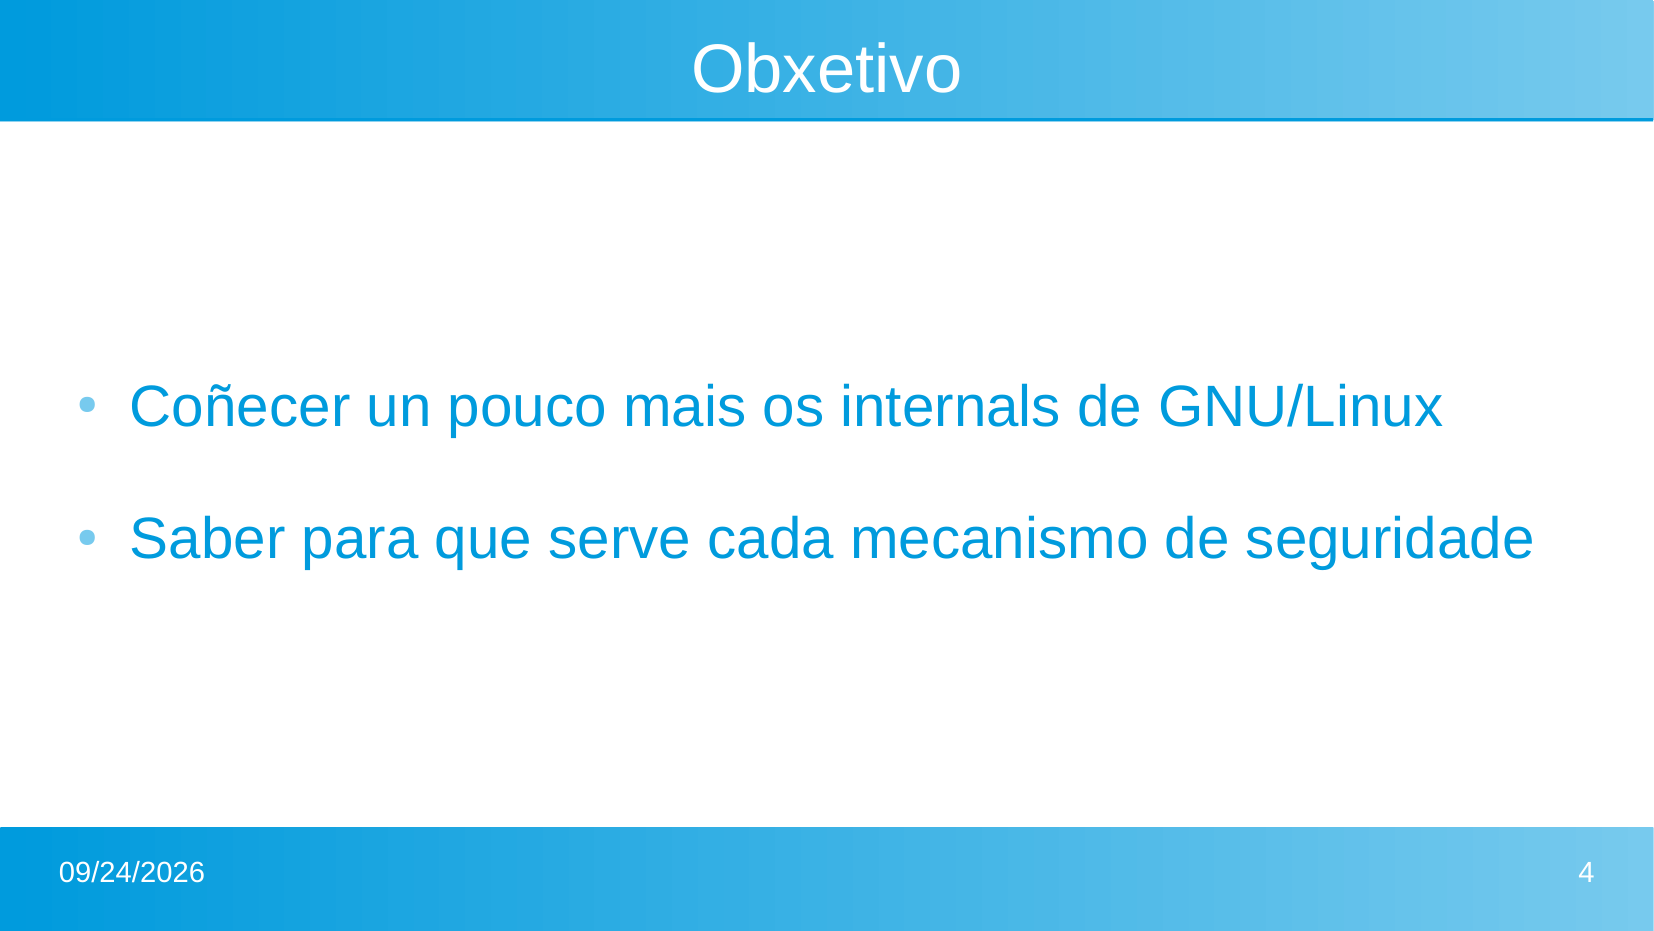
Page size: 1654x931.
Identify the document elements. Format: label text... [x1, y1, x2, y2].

list Coñecer un pouco mais os internals de GNU/Linux Saber para que serve cada mecanismo de seguridade [59, 177, 1595, 768]
title Obxetivo [59, 29, 1595, 108]
